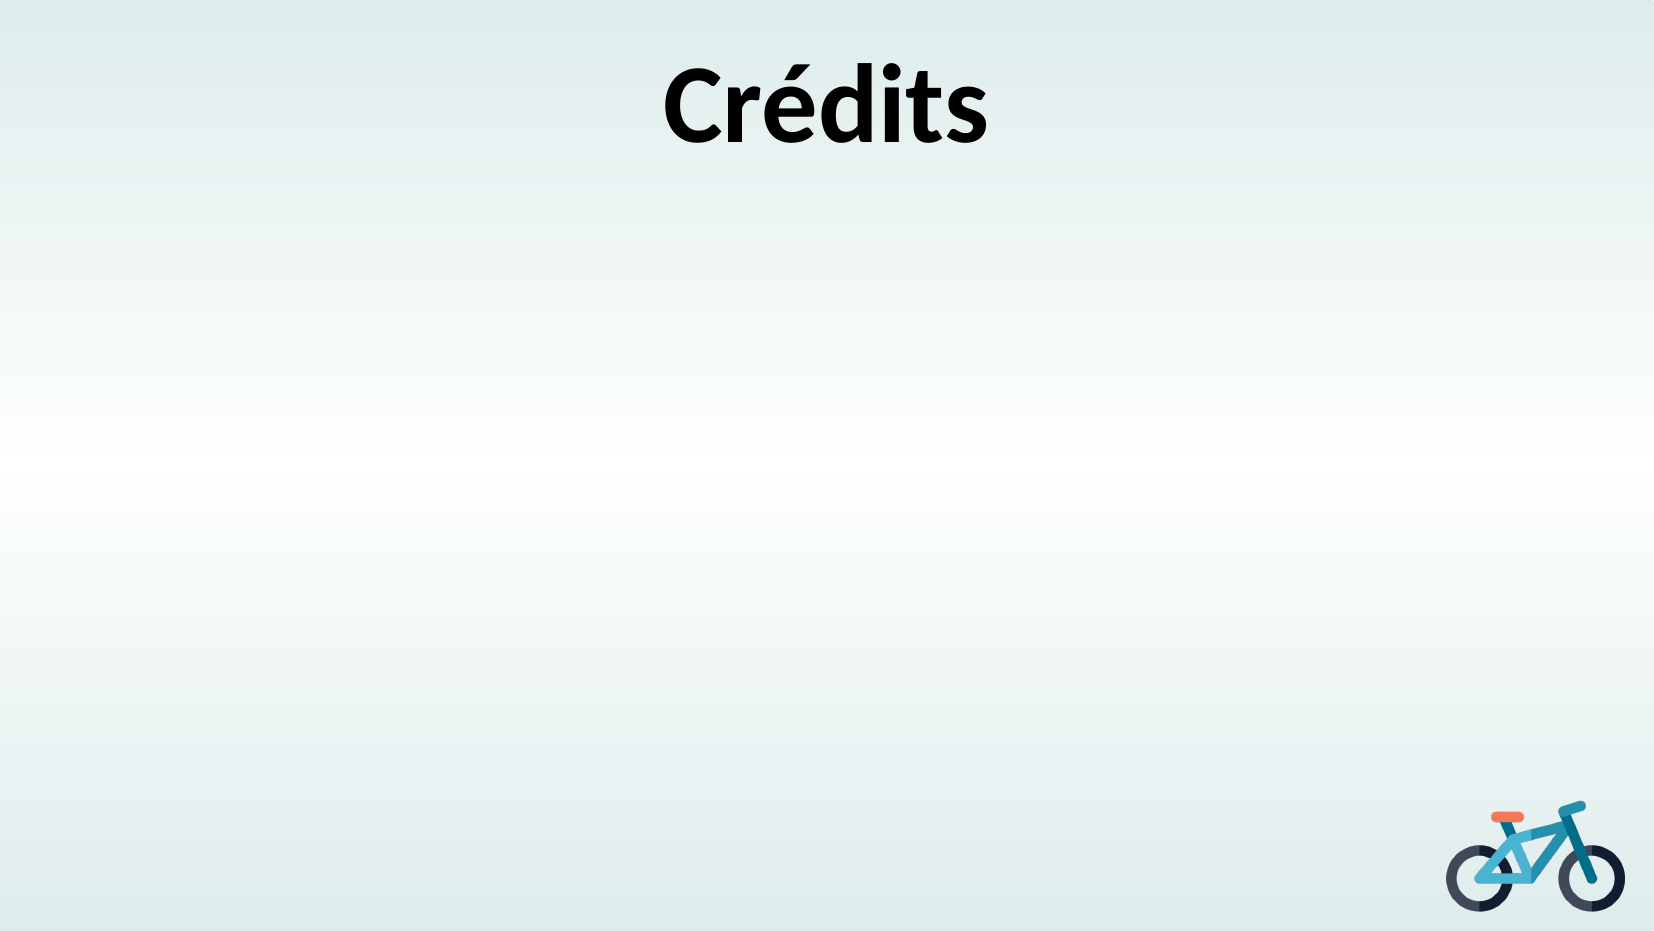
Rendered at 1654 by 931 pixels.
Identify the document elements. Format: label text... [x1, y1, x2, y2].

title Crédits [82, 37, 1571, 193]
picture [1446, 767, 1625, 931]
